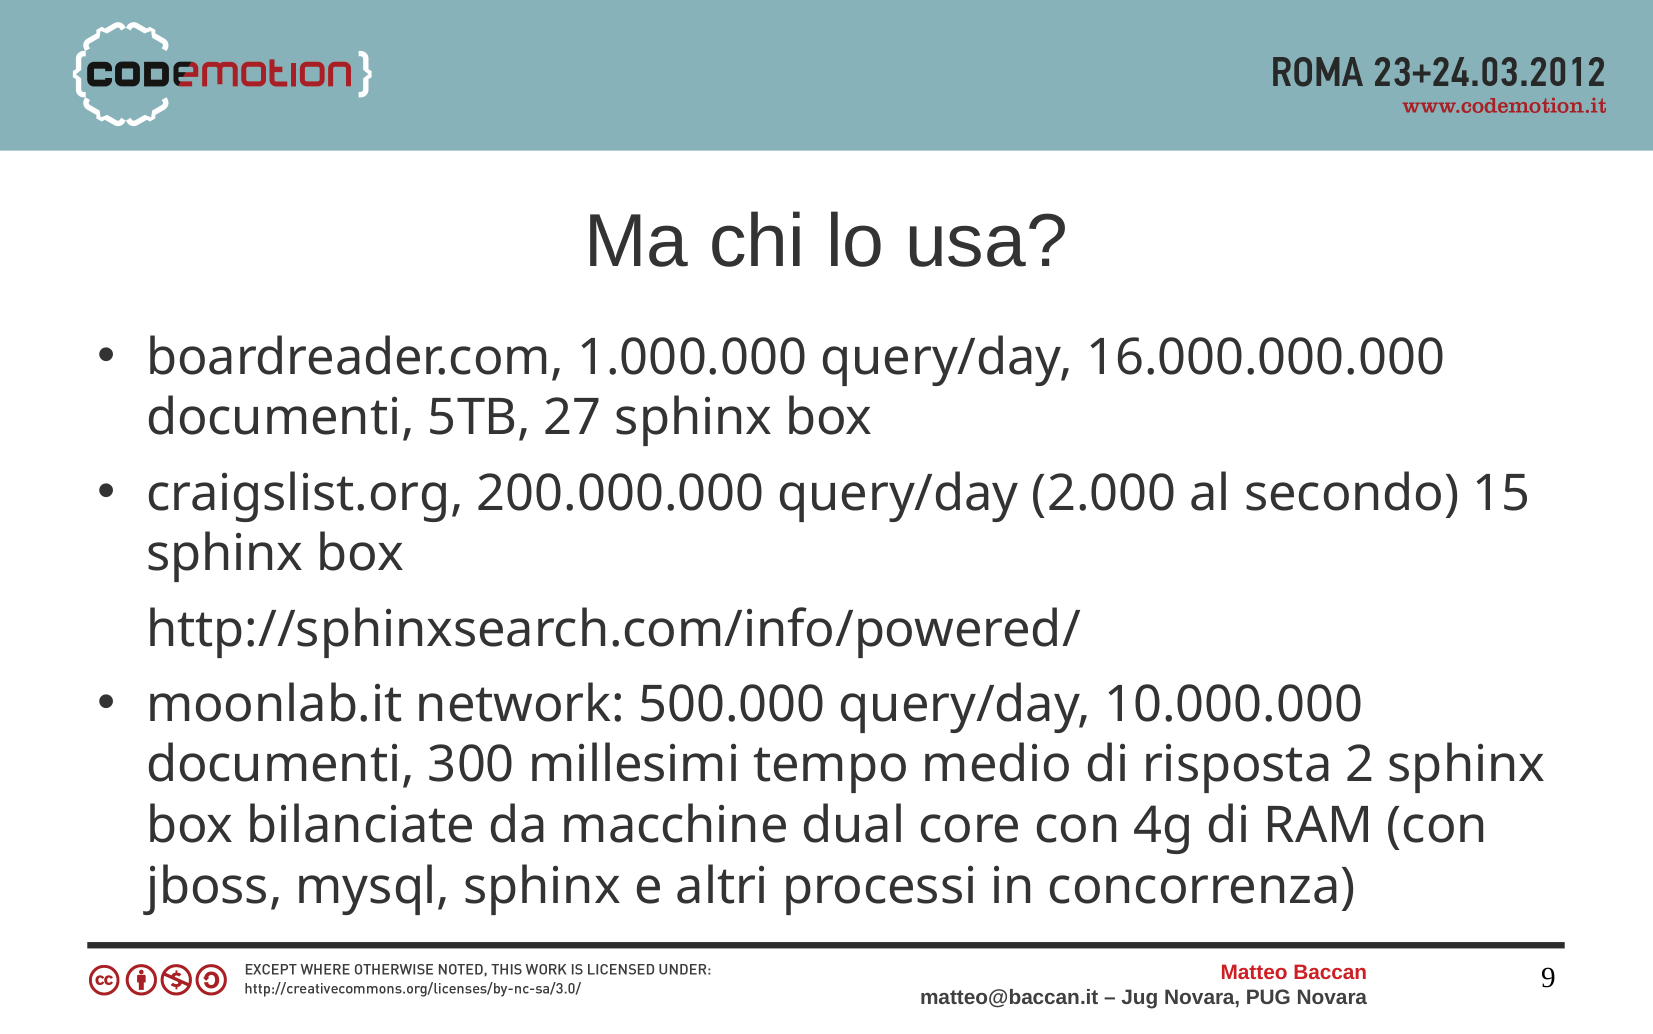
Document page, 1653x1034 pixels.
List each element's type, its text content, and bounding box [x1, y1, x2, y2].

list boardreader.com, 1.000.000 query/day, 16.000.000.000 documenti, 5TB, 27 sphinx box craigslist.org, 200.000.000 query/day (2.000 al secondo) 15 sphinx box http://sphinxsearch.com/info/powered/ moonlab.it network: 500.000 query/day, 10.000.000 documenti, 300 millesimi tempo medio di risposta 2 sphinx box bilanciate da macchine dual core con 4g di RAM (con jboss, mysql, sphinx e altri processi in concorrenza) [82, 315, 1571, 934]
picture [0, 0, 1653, 1034]
title Ma chi lo usa? [82, 173, 1571, 299]
